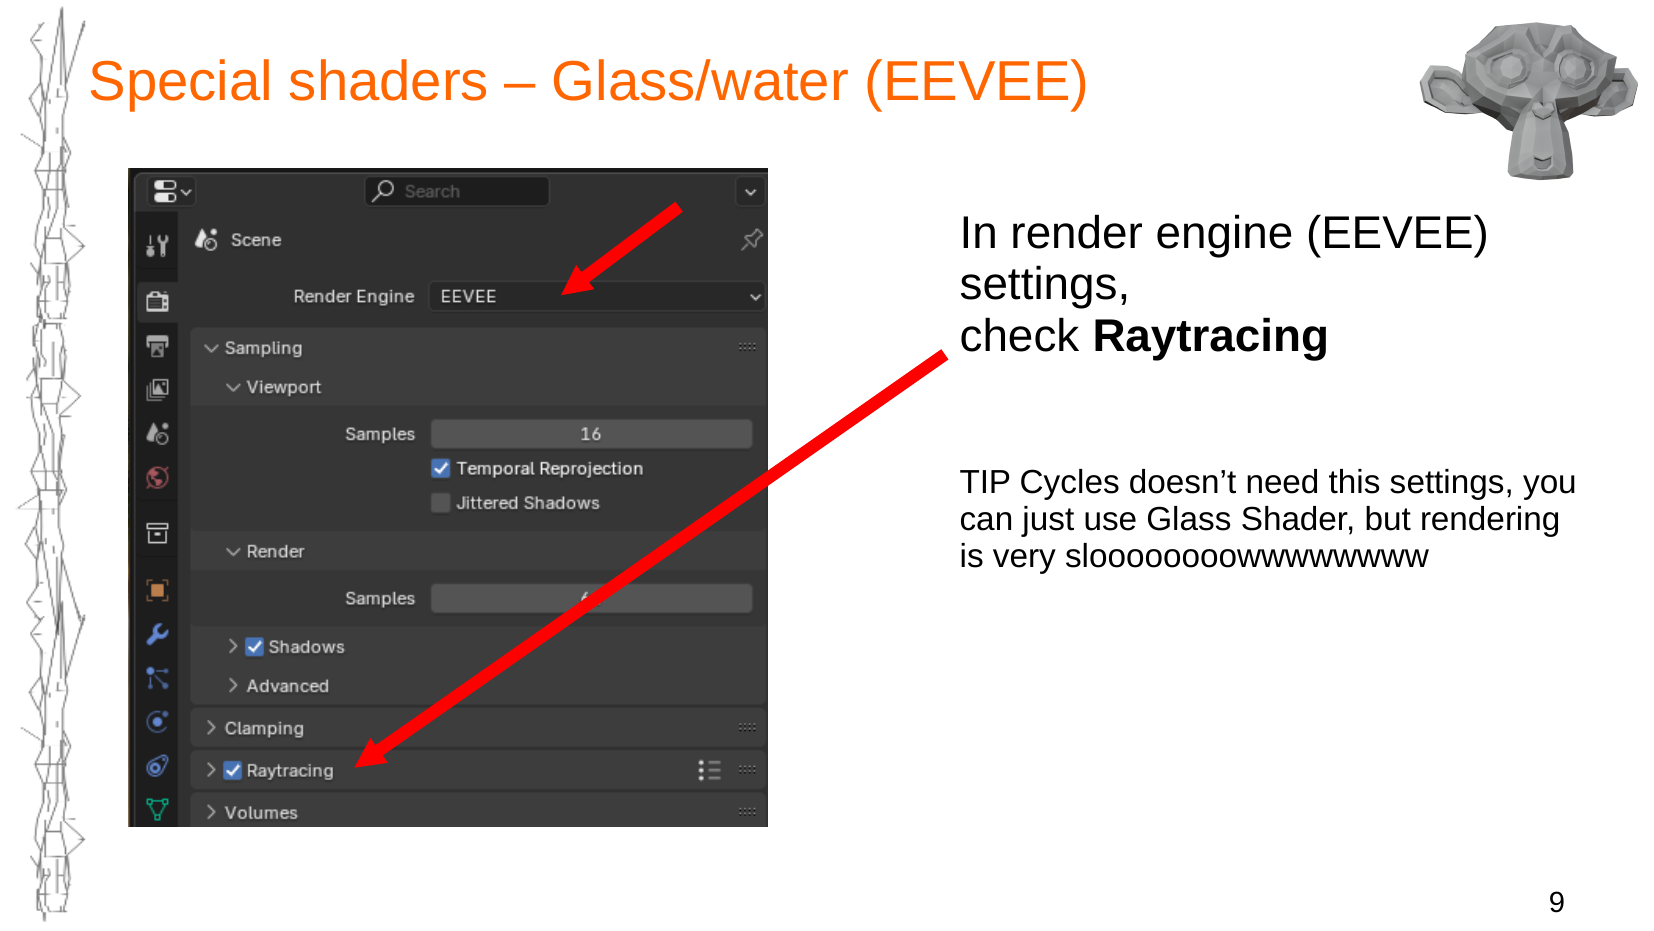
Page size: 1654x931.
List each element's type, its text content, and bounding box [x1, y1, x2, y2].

picture [1411, 11, 1645, 189]
picture [128, 168, 768, 827]
title Special shaders – Glass/water (EEVEE) [88, 29, 1447, 133]
text_box In render engine (EEVEE) settings, check Raytracing TIP Cycles doesn’t need this settings, you can just use Glass Shader, but rendering is very sloooooooowwwwwwww [944, 199, 1595, 827]
